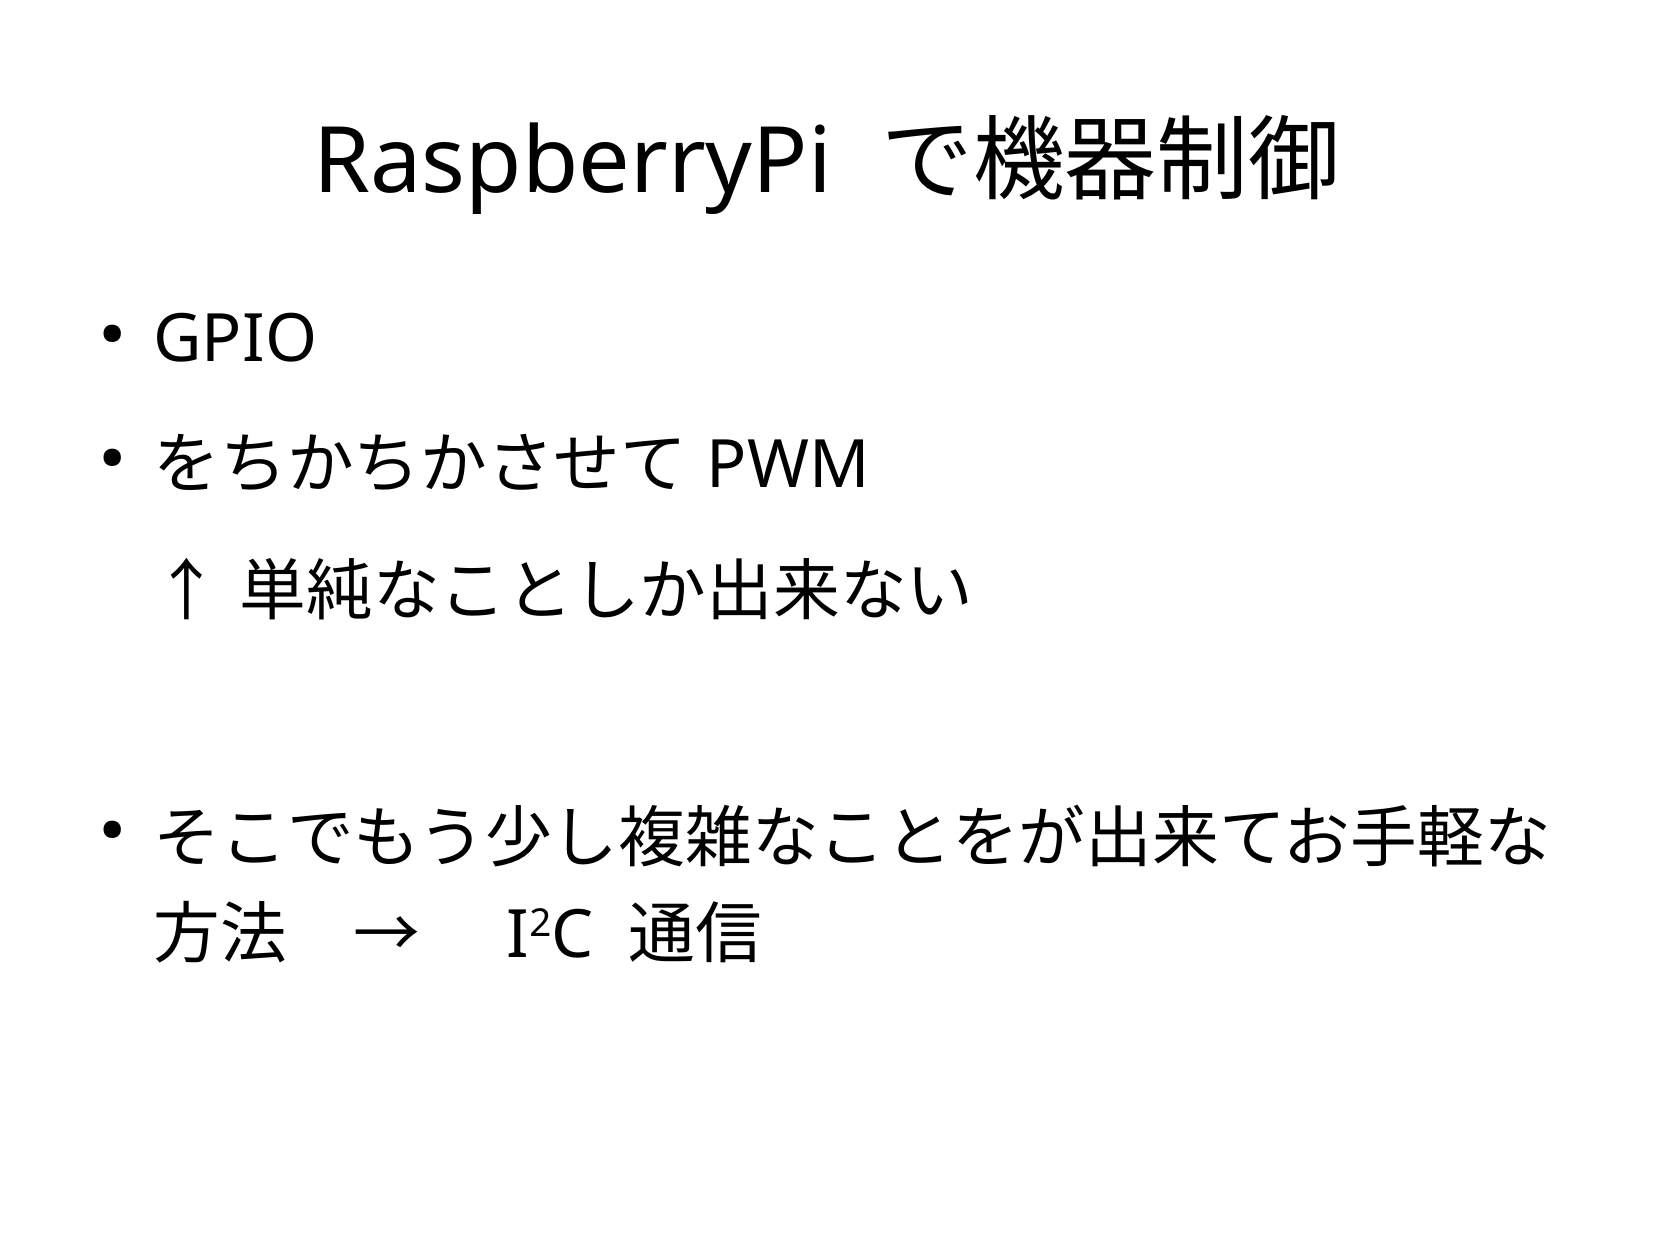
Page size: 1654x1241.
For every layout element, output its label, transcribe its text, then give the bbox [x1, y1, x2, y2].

title RaspberryPi で機器制御 [82, 94, 1571, 212]
list GPIO をちかちかさせてPWM ↑単純なことしか出来ない そこでもう少し複雑なことをが出来てお手軽な方法 → I2C 通信 [82, 290, 1571, 1010]
